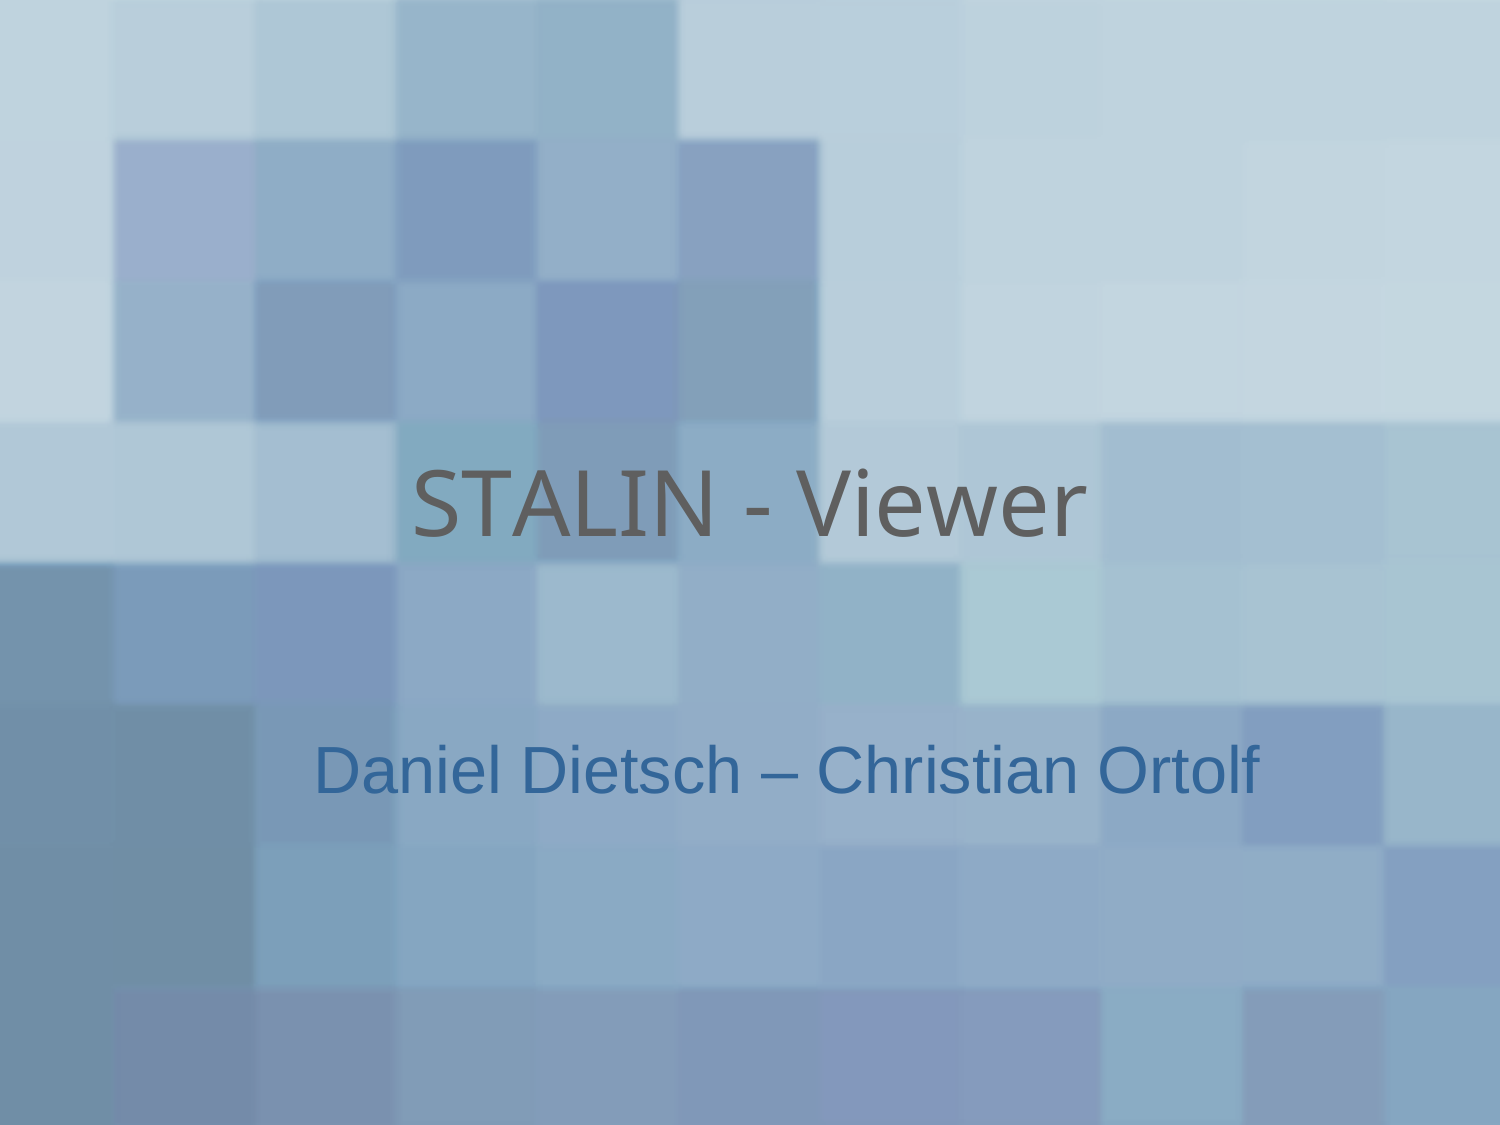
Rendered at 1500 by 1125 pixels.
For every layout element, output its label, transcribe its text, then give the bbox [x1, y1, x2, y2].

title STALIN - Viewer [200, 349, 1300, 663]
picture [0, 0, 1500, 1125]
subtitle Daniel Dietsch – Christian Ortolf [187, 724, 1313, 838]
